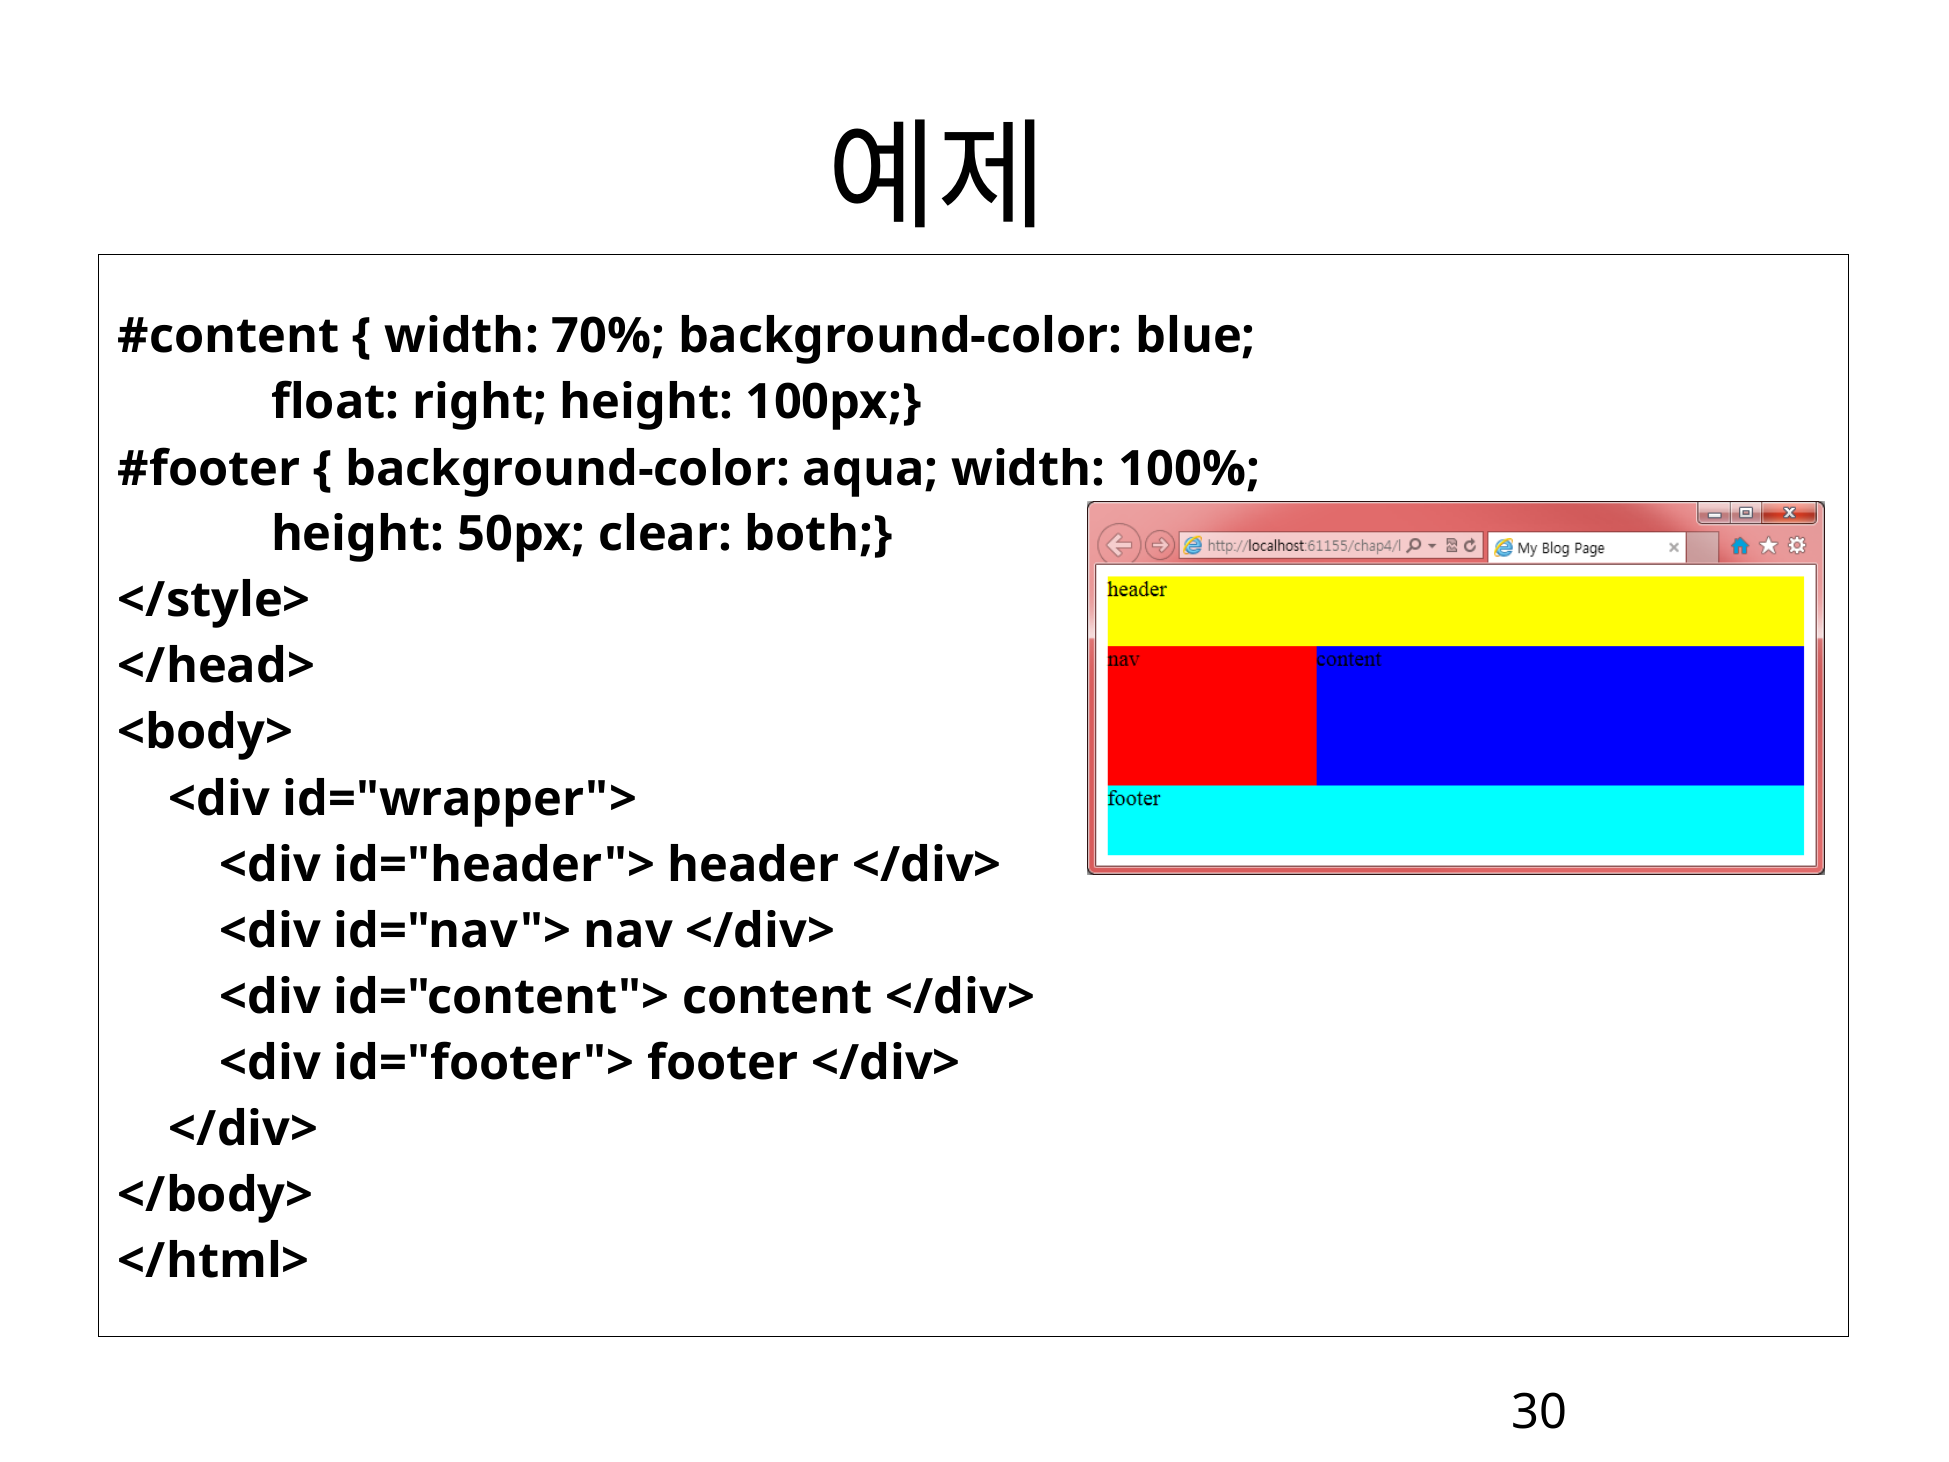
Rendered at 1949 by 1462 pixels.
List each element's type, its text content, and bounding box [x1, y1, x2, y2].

picture [1087, 501, 1825, 875]
title 예제 [156, 92, 1749, 254]
text_box #content { width: 70%; background-color: blue; float: right; height: 100px;} #footer { background-color: aqua; width: 100%; height: 50px; clear: both;} </style> </head> <body> <div id="wrapper"> <div id="header"> header </div> <div id="nav"> nav </div> <div id="content"> content </div> <div id="footer"> footer </div> </div> </body> </html> [98, 254, 1849, 1337]
slide_number <숫자> [1496, 1372, 1899, 1462]
